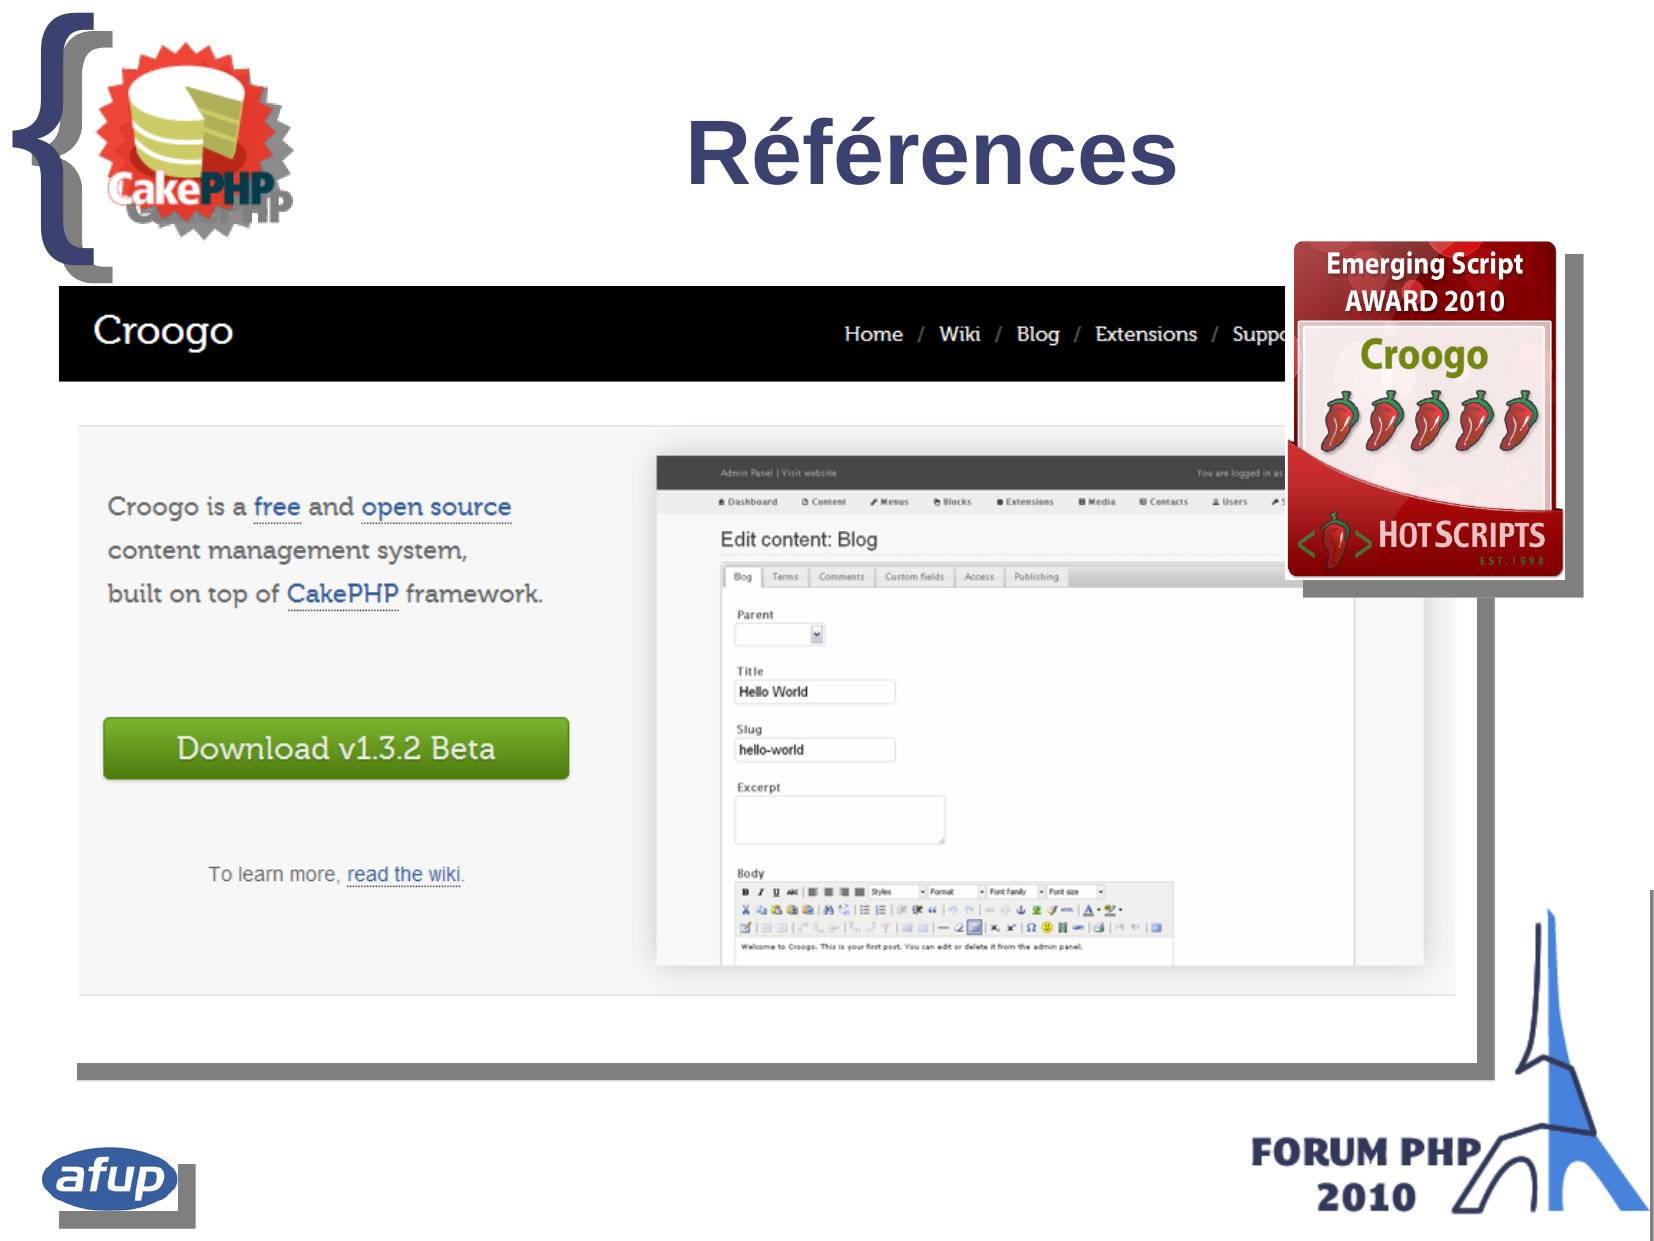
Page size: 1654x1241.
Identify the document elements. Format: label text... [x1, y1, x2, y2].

picture [41, 1146, 178, 1211]
picture [1240, 872, 1650, 1241]
title Références [295, 56, 1571, 250]
picture [59, 236, 1565, 1063]
picture [88, 35, 284, 231]
